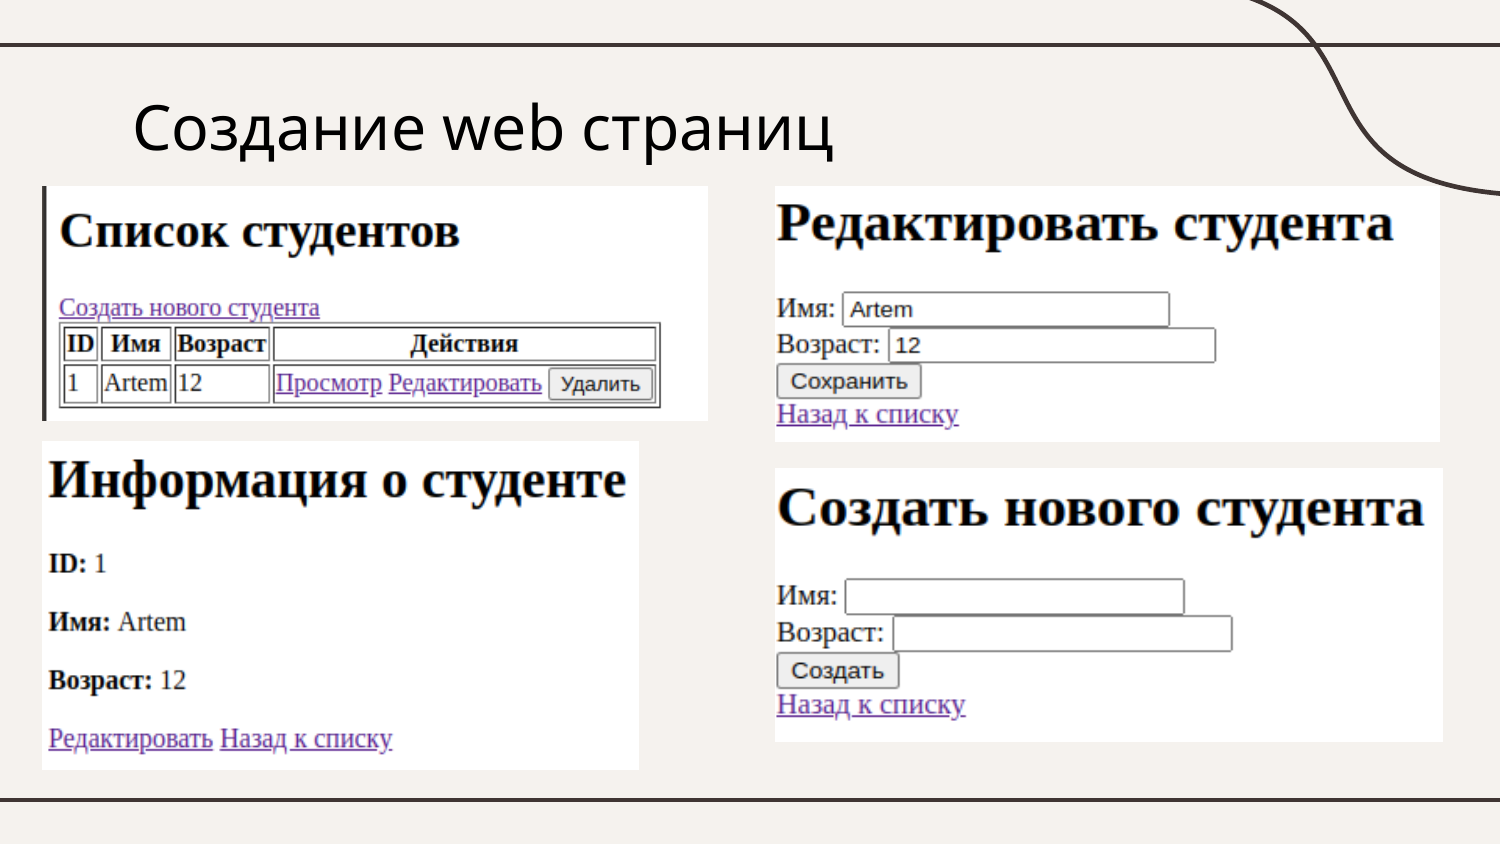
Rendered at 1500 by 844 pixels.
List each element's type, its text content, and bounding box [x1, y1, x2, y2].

picture [775, 468, 1443, 742]
picture [42, 186, 708, 421]
picture [775, 186, 1440, 442]
picture [42, 441, 639, 770]
title Создание web страниц [116, 72, 890, 167]
